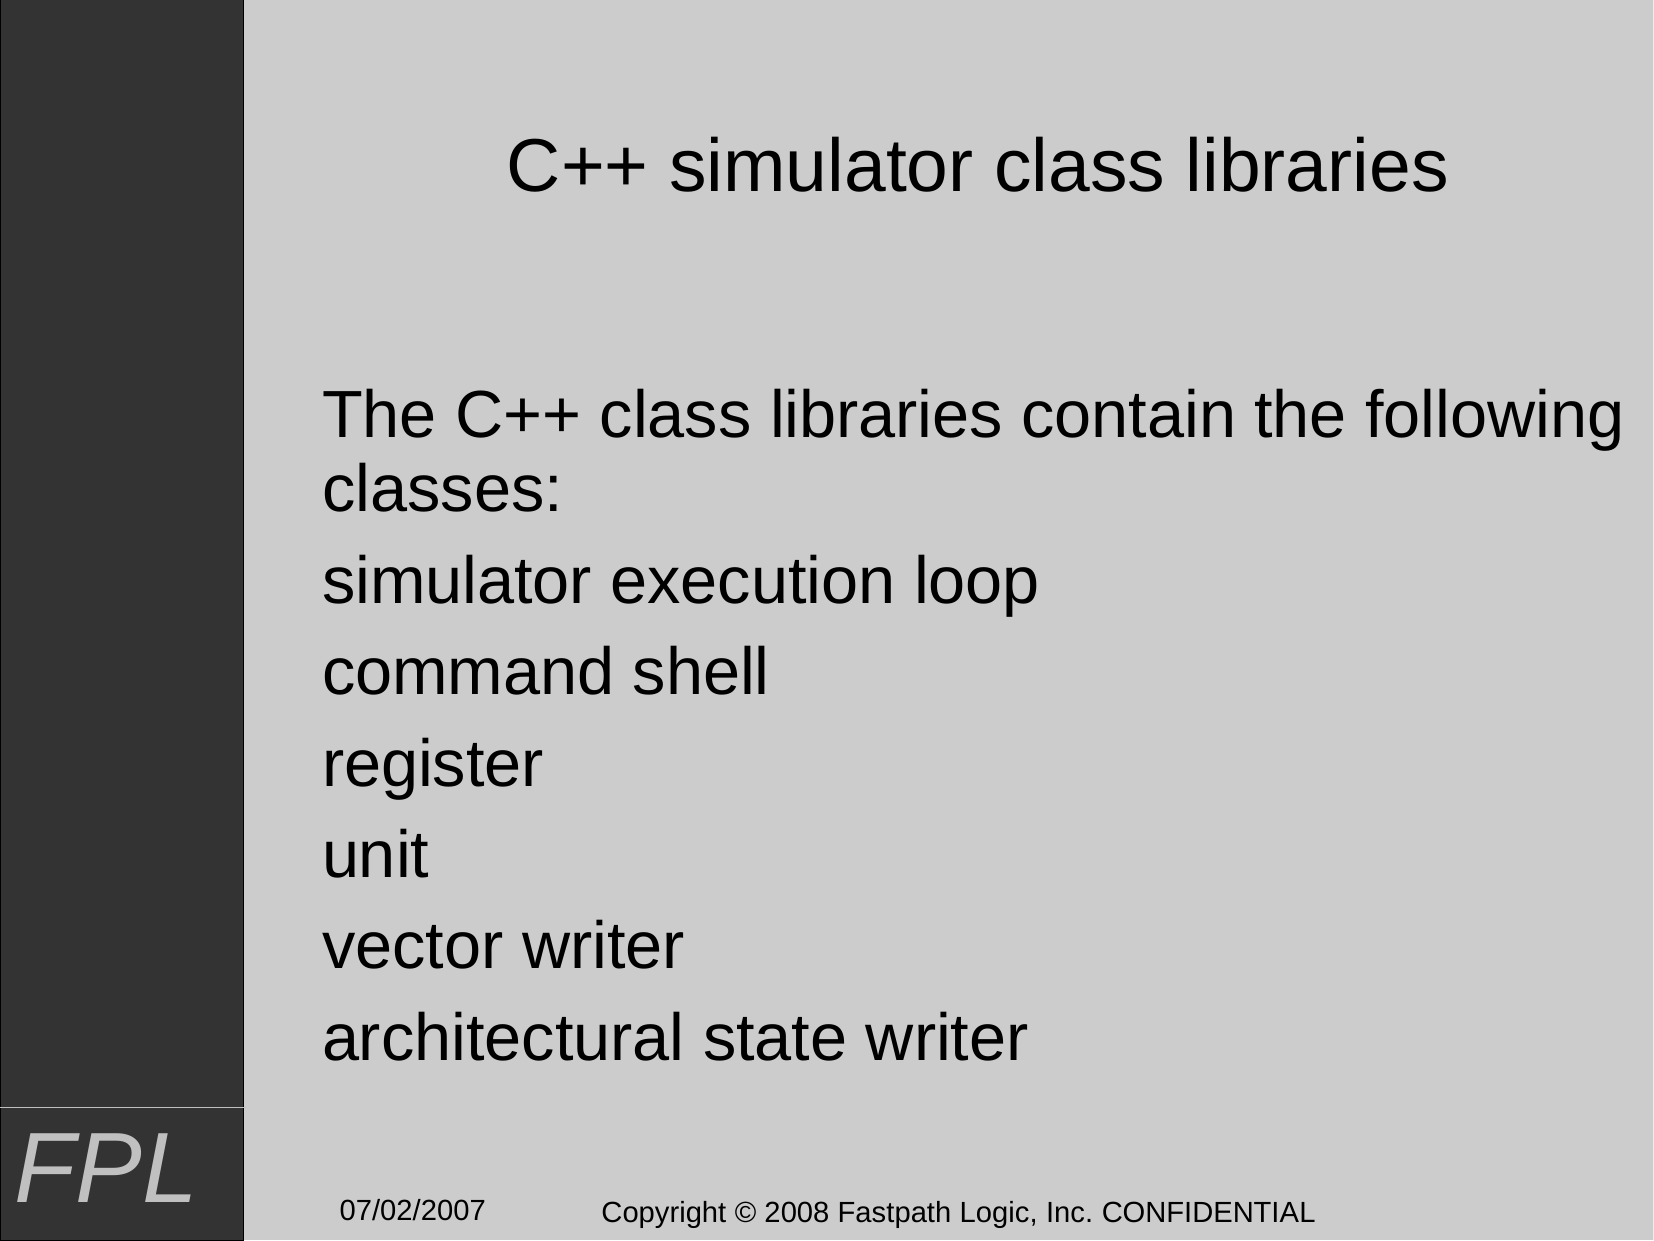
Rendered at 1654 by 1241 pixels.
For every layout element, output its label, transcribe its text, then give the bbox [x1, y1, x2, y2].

title C++ simulator class libraries [427, 57, 1530, 272]
subtitle The C++ class libraries contain the following classes: simulator execution loop command shell register unit vector writer architectural state writer [322, 272, 1635, 1179]
